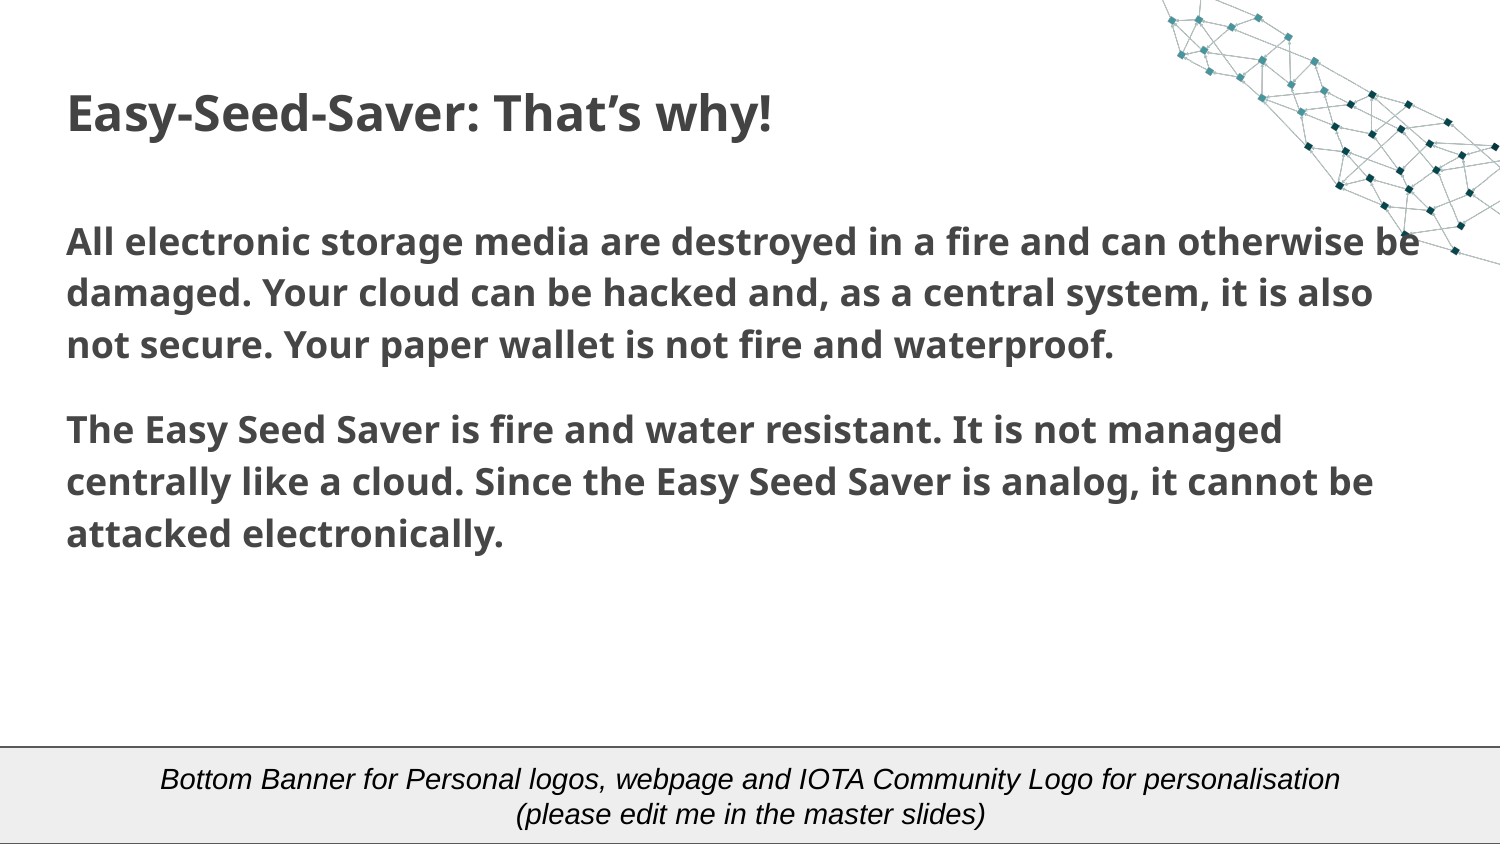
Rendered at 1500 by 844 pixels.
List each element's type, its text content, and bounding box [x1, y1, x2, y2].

list All electronic storage media are destroyed in a fire and can otherwise be damaged. Your cloud can be hacked and, as a central system, it is also not secure. Your paper wallet is not fire and waterproof. The Easy Seed Saver is fire and water resistant. It is not managed centrally like a cloud. Since the Easy Seed Saver is analog, it cannot be attacked electronically. [51, 117, 1440, 725]
picture [1440, 115, 1500, 294]
title Easy-Seed-Saver: That’s why! [51, 72, 1449, 167]
picture [1118, 0, 1382, 72]
